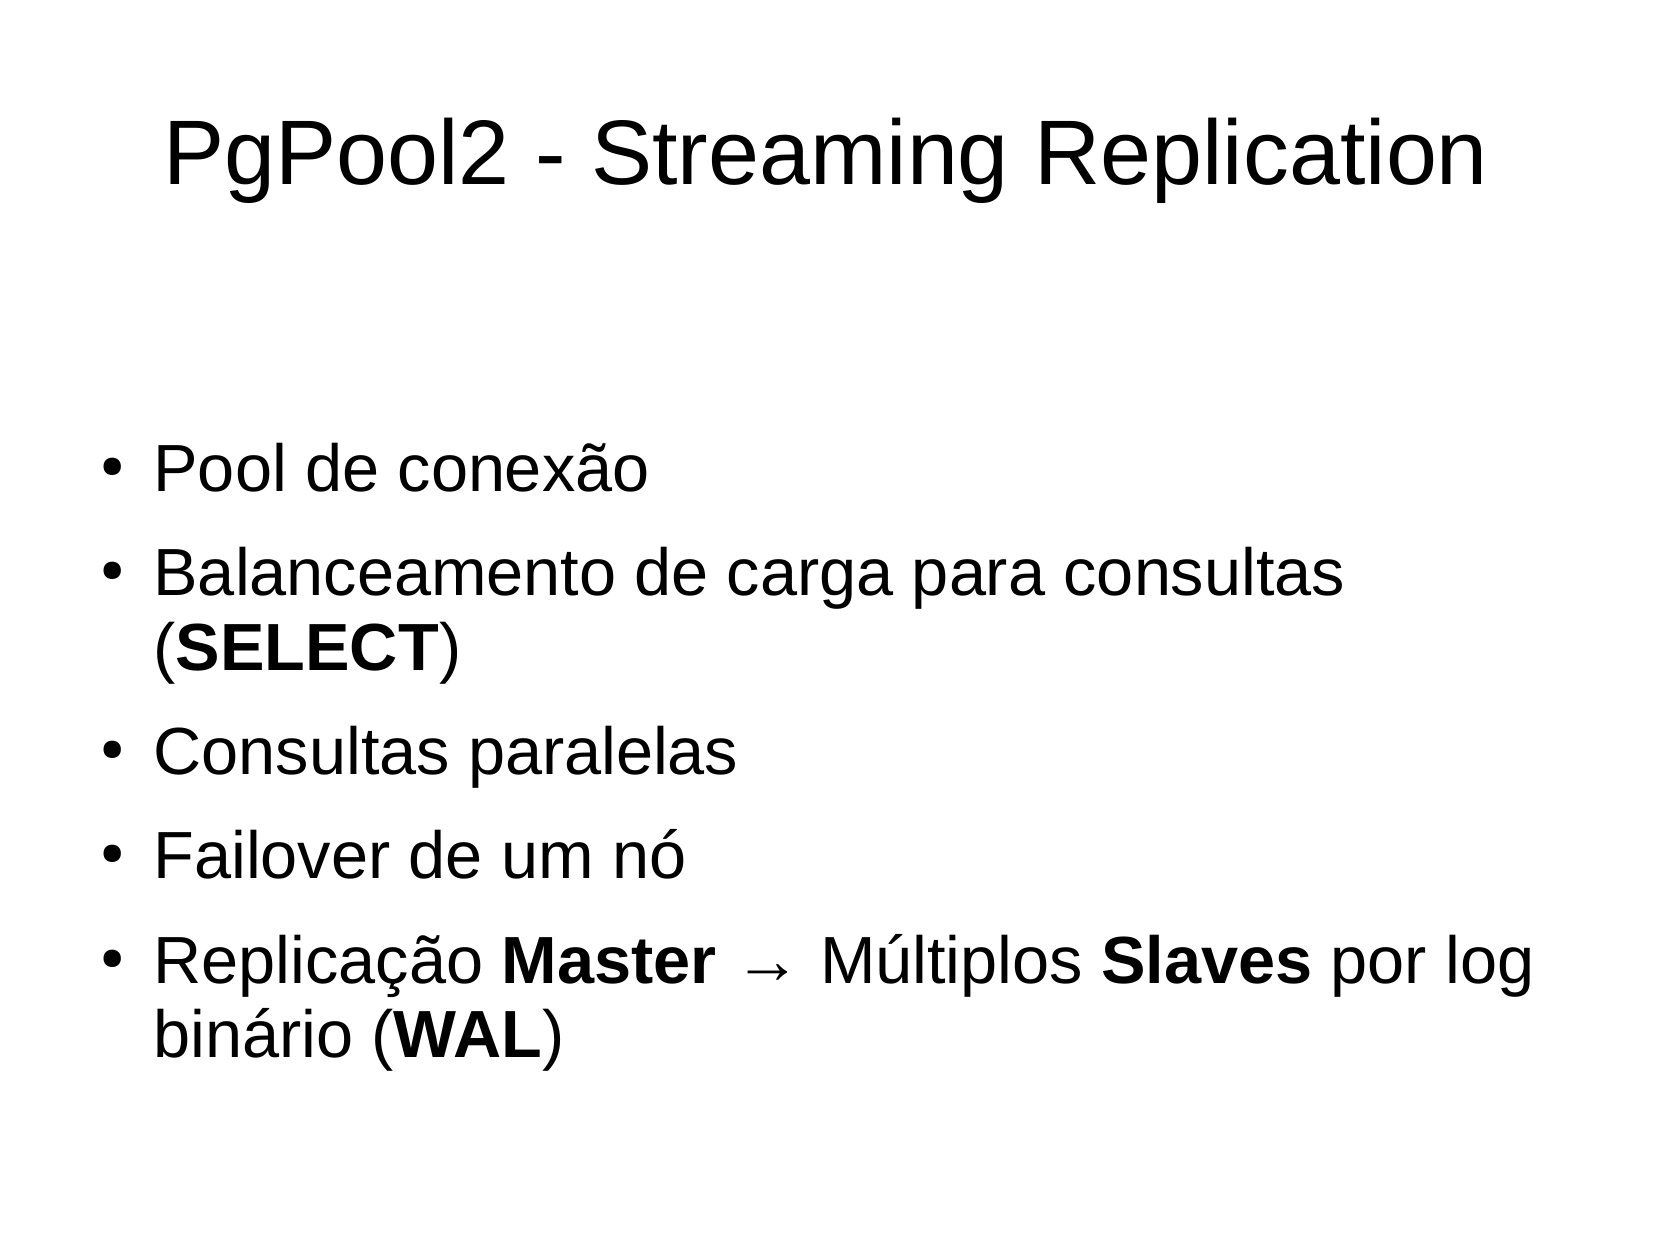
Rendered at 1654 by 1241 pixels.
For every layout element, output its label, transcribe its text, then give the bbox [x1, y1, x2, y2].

title PgPool2 - Streaming Replication [82, 49, 1571, 257]
list Pool de conexão Balanceamento de carga para consultas (SELECT) Consultas paralelas Failover de um nó Replicação Master → Múltiplos Slaves por log binário (WAL) [82, 290, 1571, 1109]
